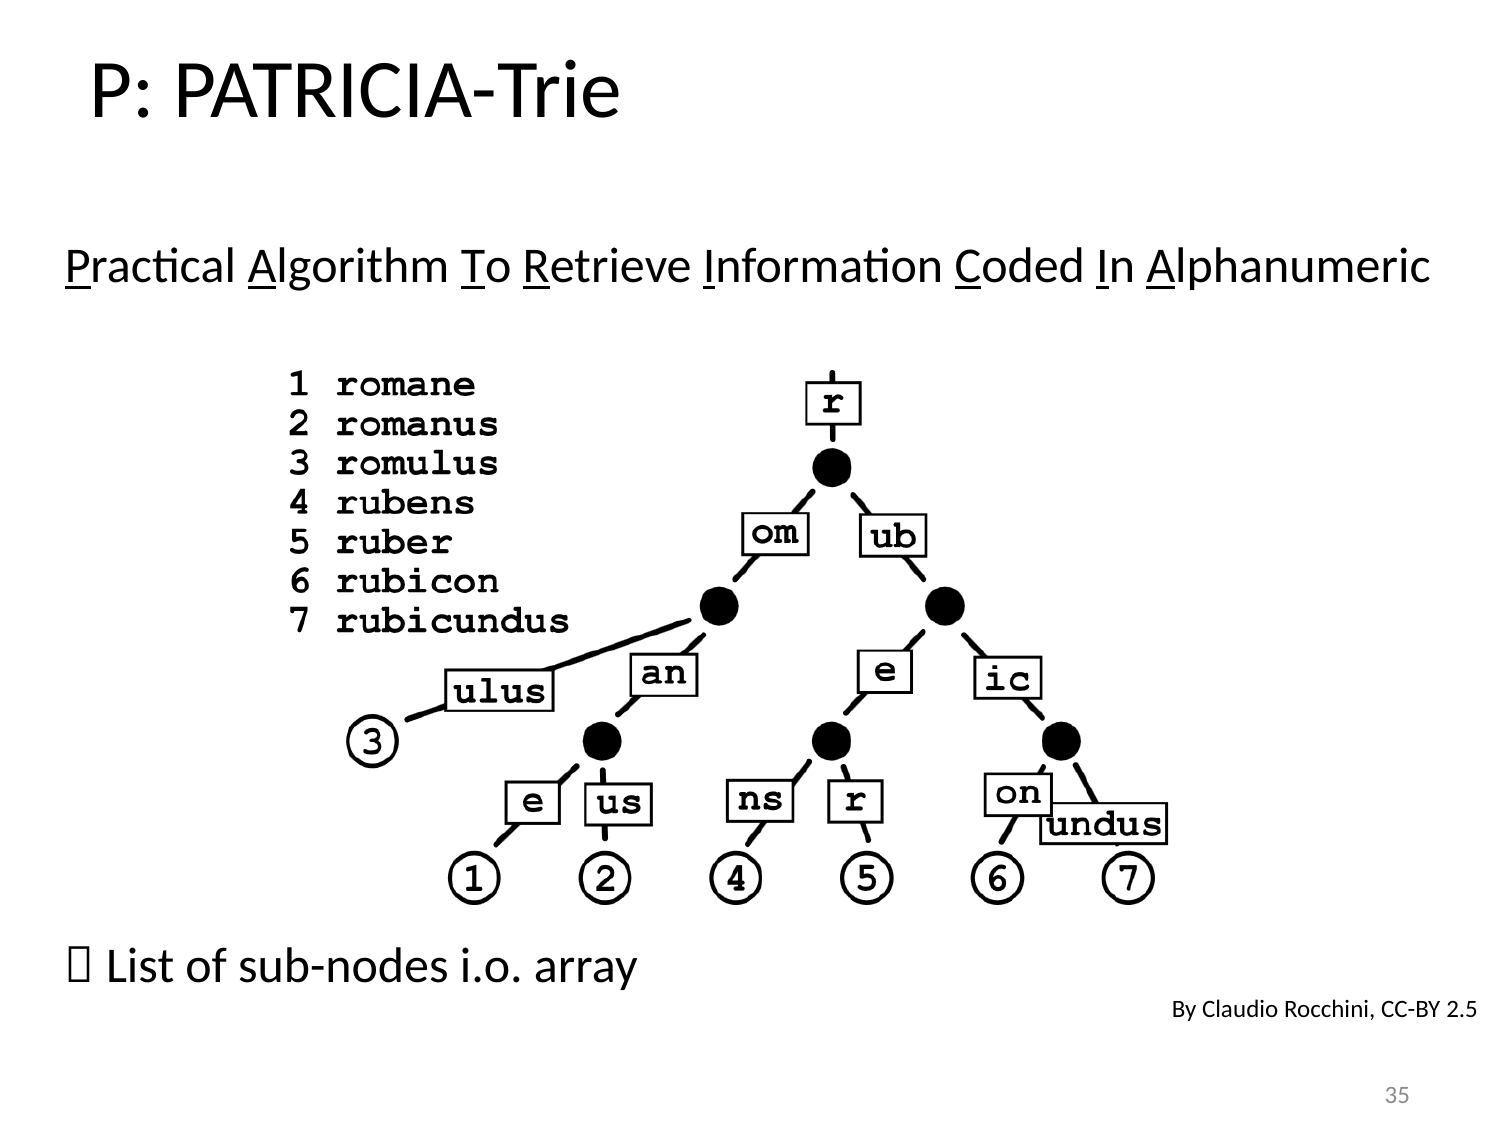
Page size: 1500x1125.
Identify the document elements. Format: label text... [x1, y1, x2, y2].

picture [275, 362, 1175, 909]
text_box P: PATRICIA-Trie [75, 12, 1425, 155]
text_box <number> [1074, 1079, 1425, 1107]
text_box By Claudio Rocchini, CC-BY 2.5 [1157, 984, 1495, 1030]
text_box Practical Algorithm To Retrieve Information Coded In Alphanumeric  List of sub-nodes i.o. array [49, 224, 1450, 1038]
